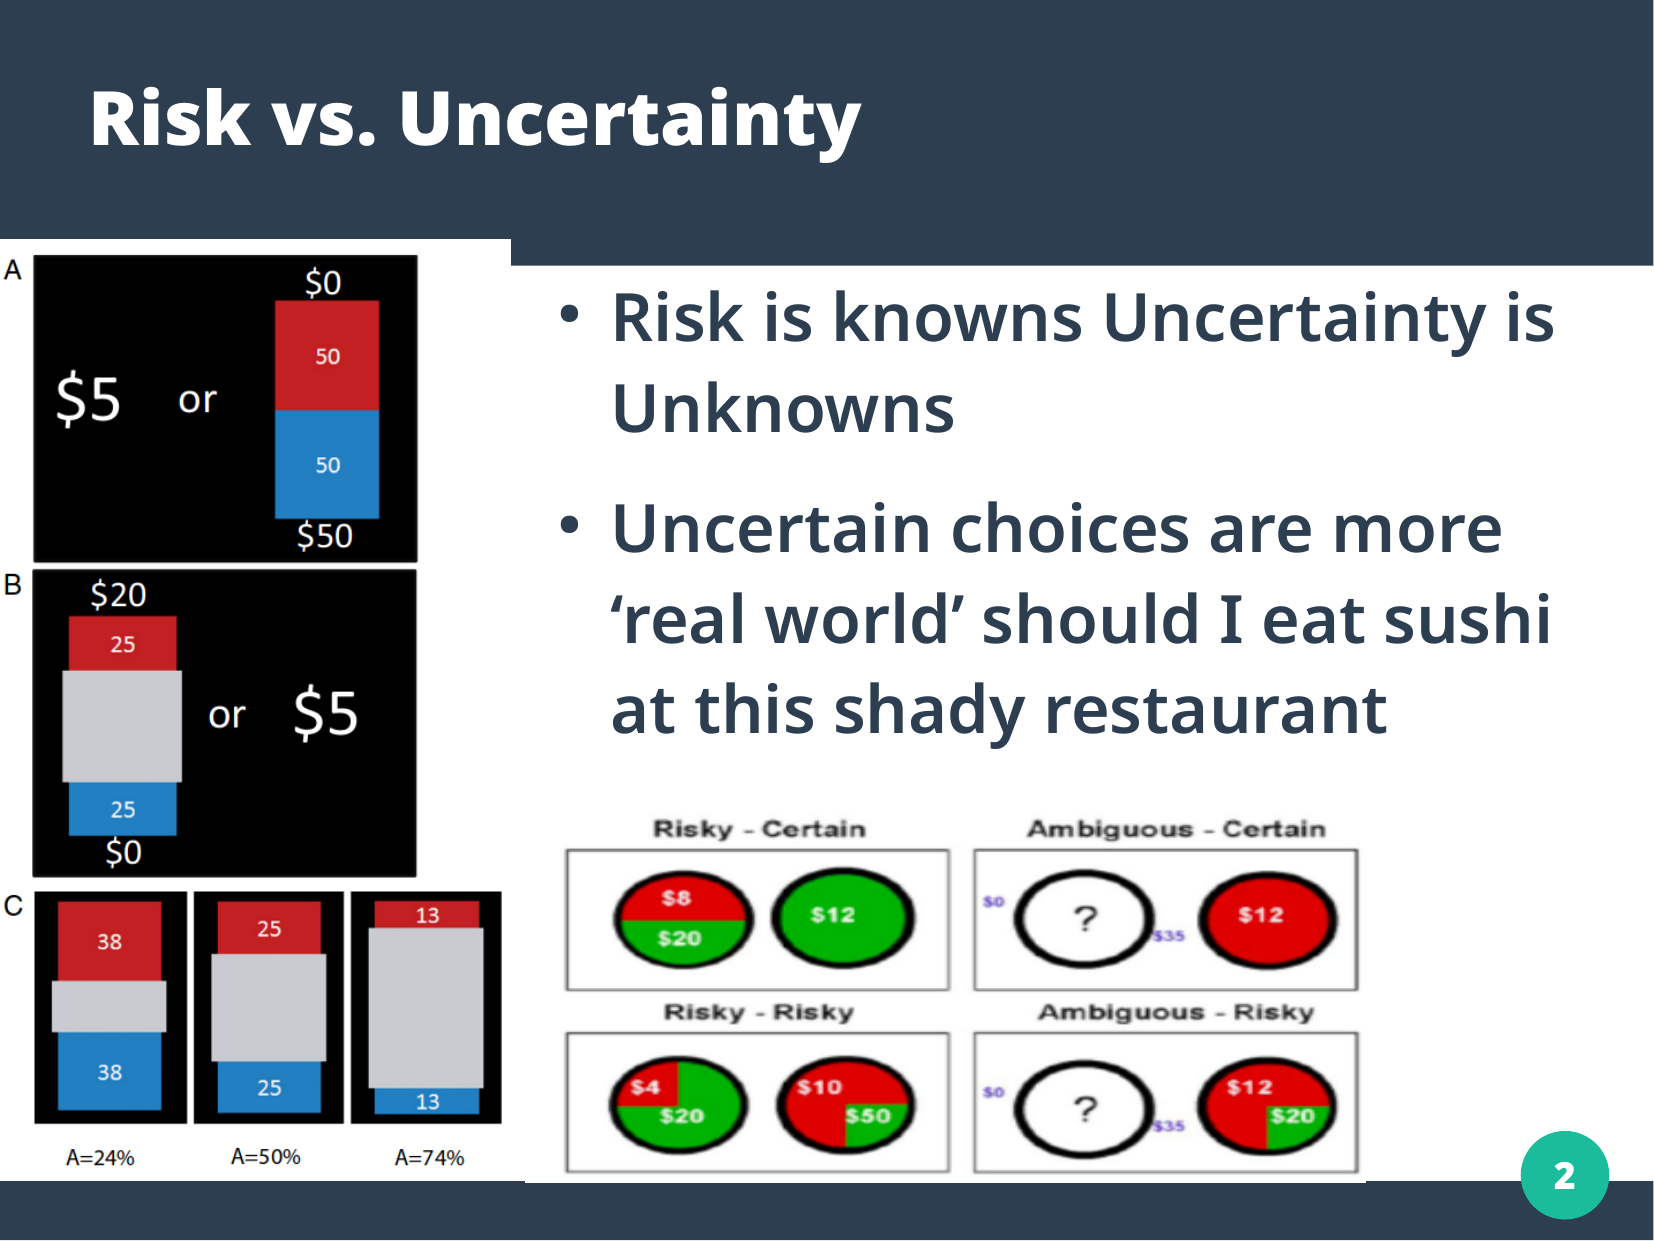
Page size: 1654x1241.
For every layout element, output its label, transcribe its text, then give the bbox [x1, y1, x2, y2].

title Risk vs. Uncertainty [69, 37, 1606, 196]
picture [0, 239, 511, 1178]
list Risk is knowns Uncertainty is Unknowns Uncertain choices are more ‘real world’ should I eat sushi at this shady restaurant [540, 270, 1636, 781]
picture [525, 794, 1366, 1183]
